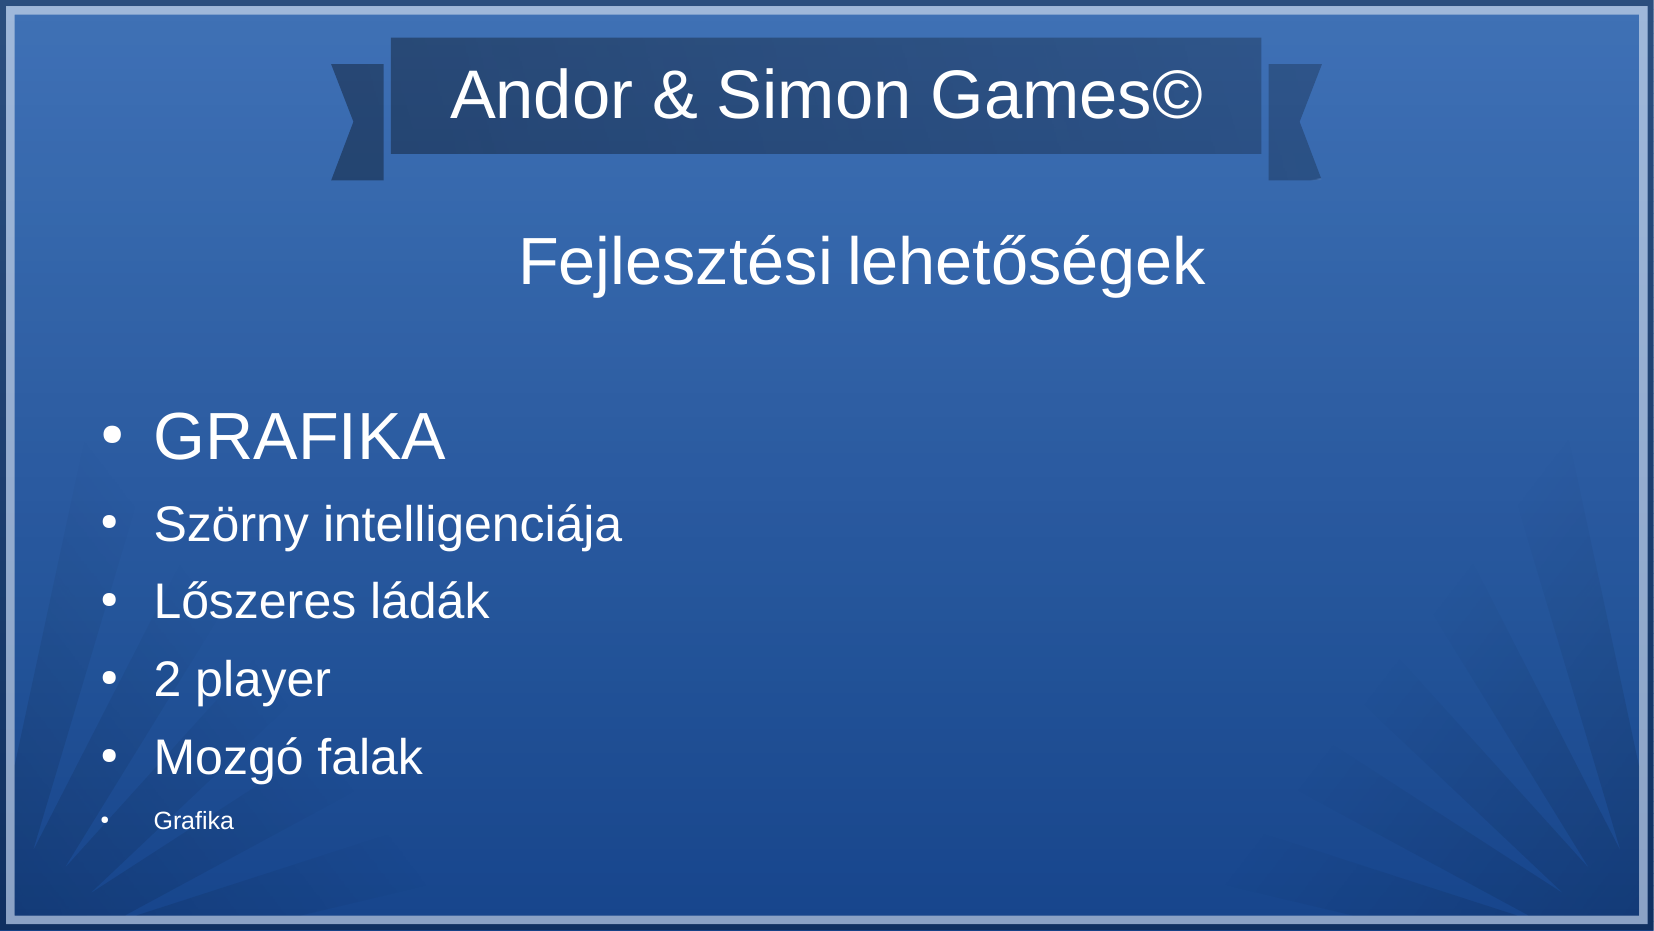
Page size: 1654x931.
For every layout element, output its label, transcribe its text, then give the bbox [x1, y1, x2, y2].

title Andor & Simon Games© [389, 35, 1264, 154]
list Fejlesztési lehetőségek GRAFIKA Szörny intelligenciája Lőszeres ládák 2 player Mozgó falak Grafika [82, 224, 1571, 848]
